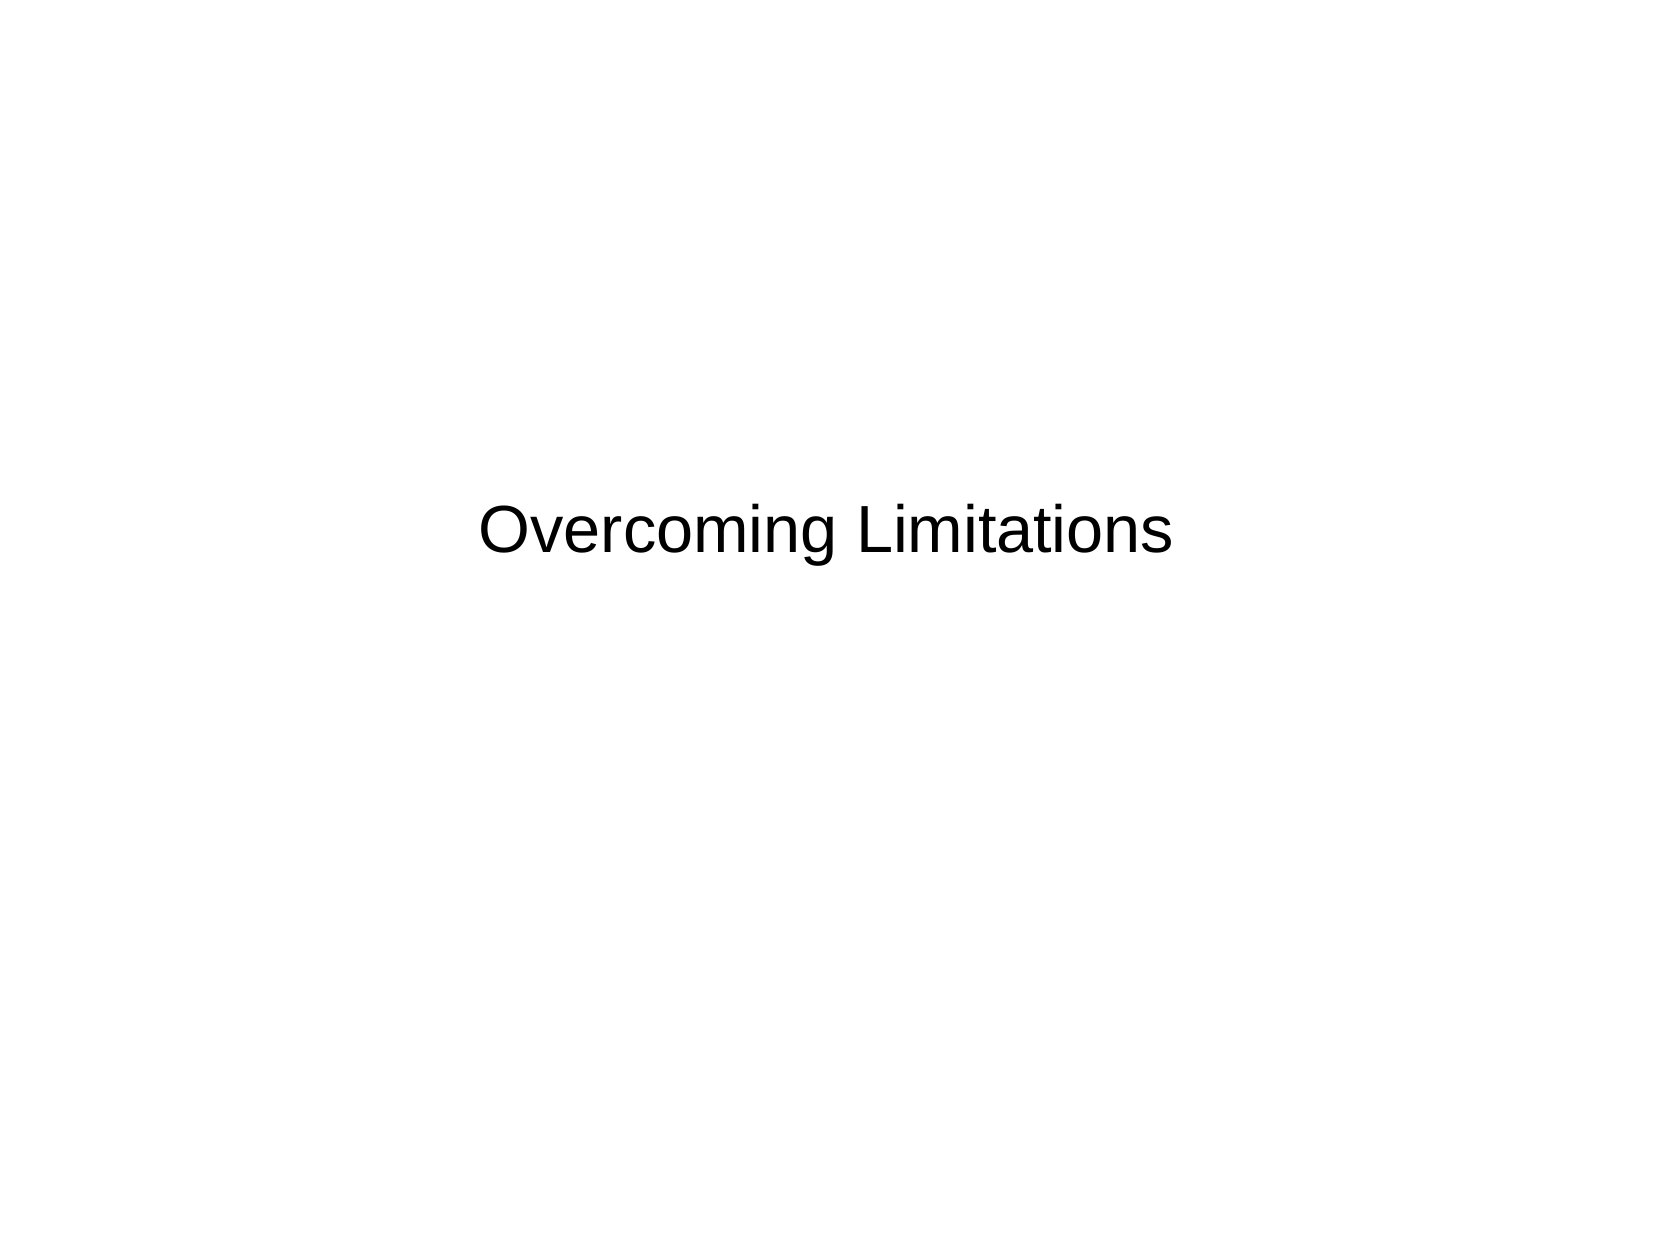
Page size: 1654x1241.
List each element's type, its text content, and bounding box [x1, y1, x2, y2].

subtitle Overcoming Limitations [82, 49, 1571, 1010]
